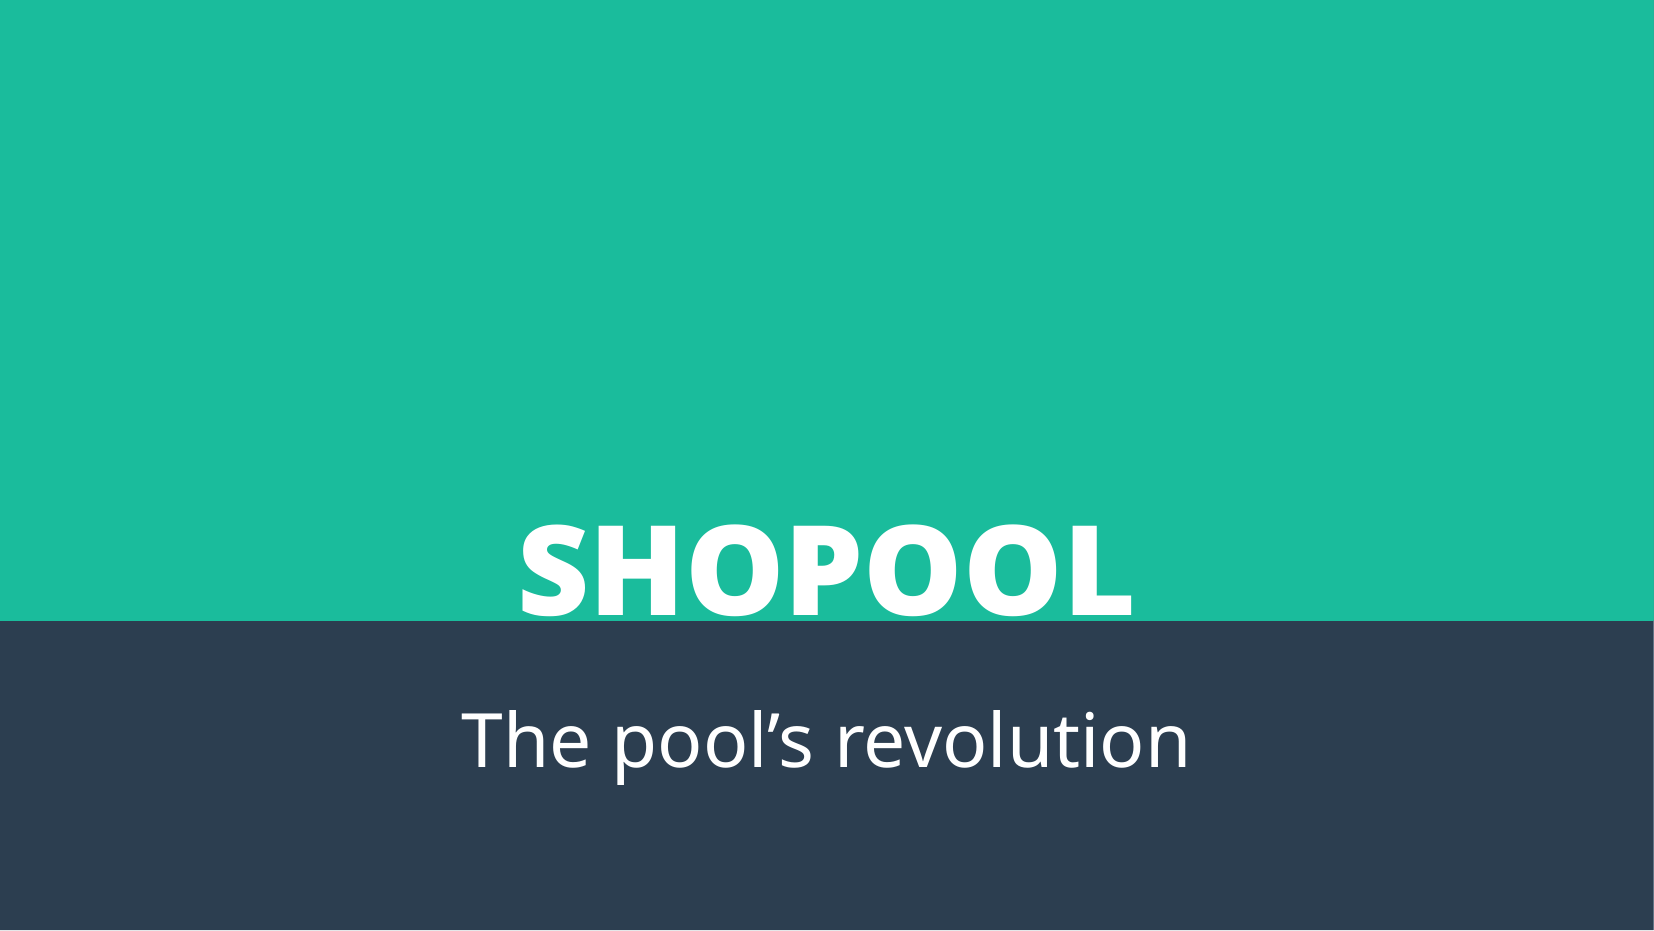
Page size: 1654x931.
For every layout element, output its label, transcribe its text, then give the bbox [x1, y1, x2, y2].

subtitle The pool’s revolution [59, 618, 1595, 931]
title SHOPOOL [59, 430, 1595, 618]
